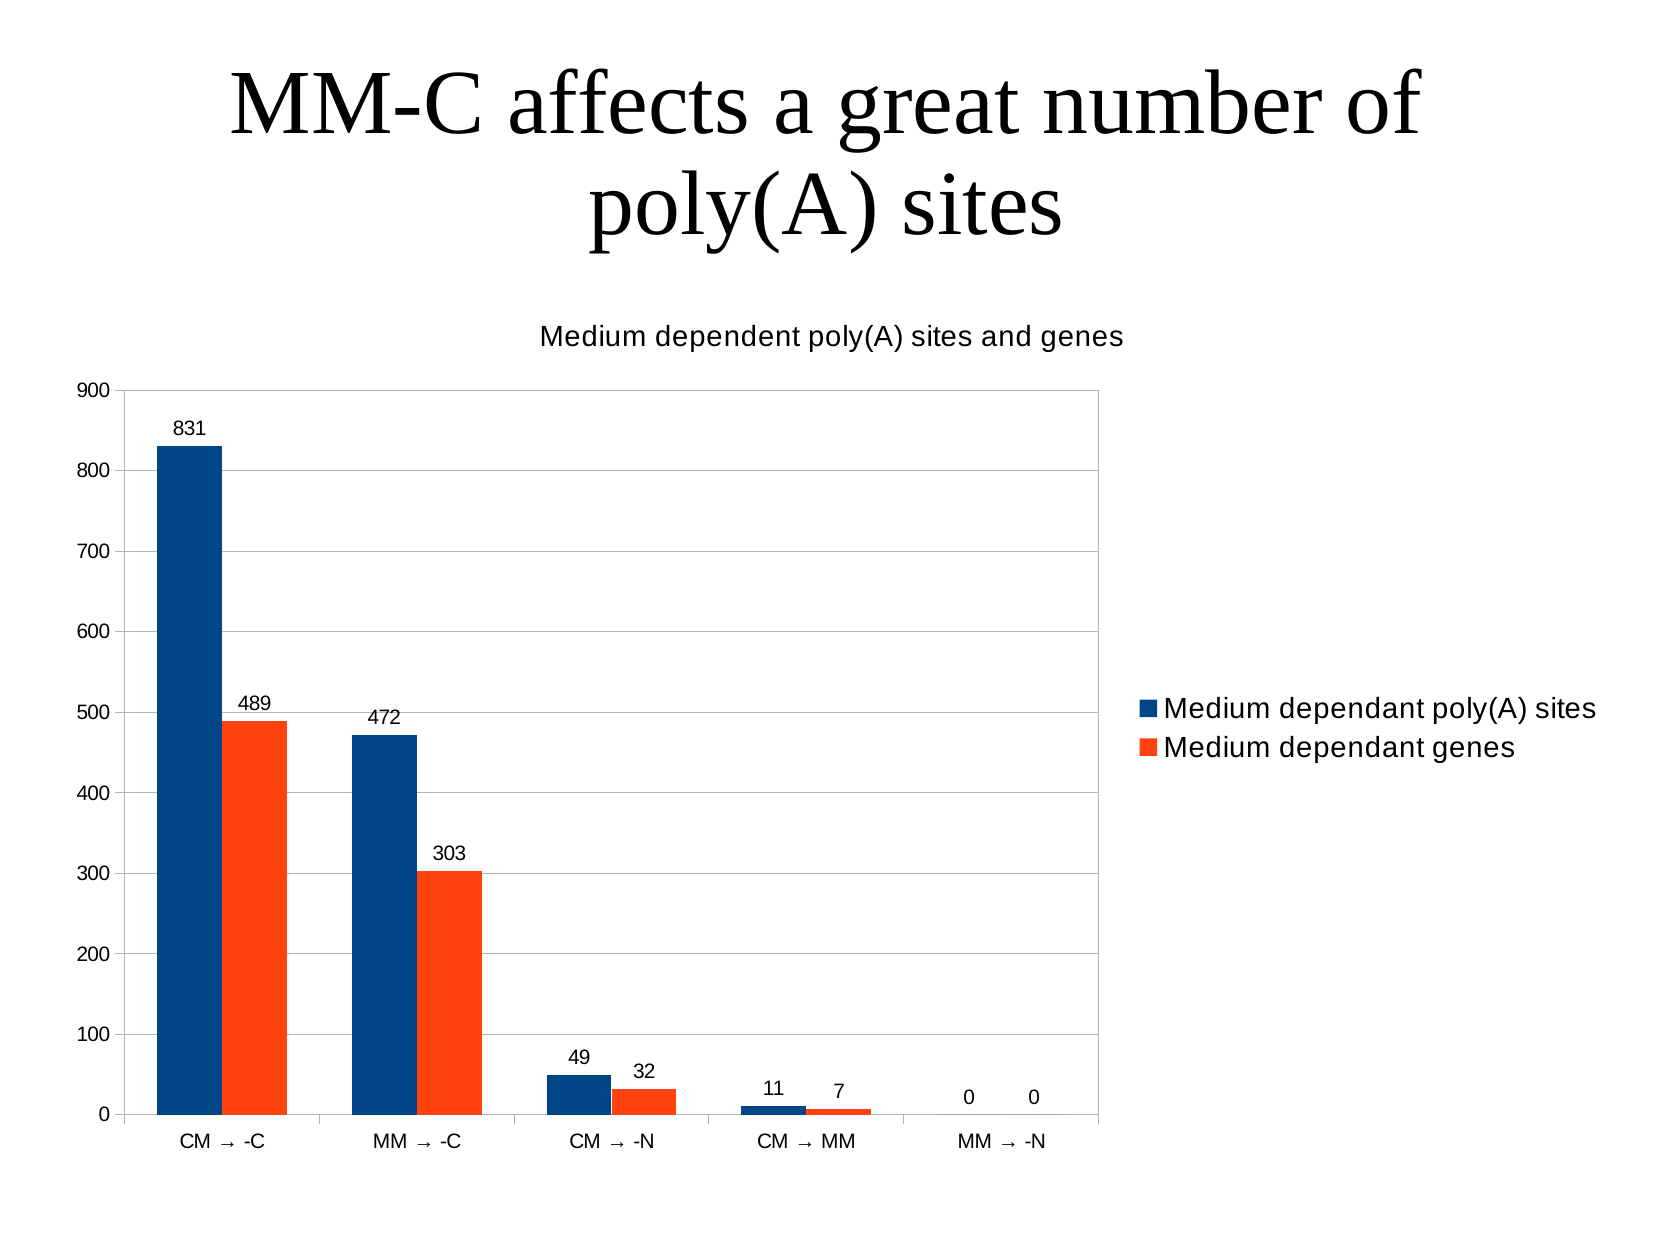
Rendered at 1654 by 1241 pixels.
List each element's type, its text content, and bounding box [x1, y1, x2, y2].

chart [45, 285, 1621, 1171]
title MM-C affects a great number of poly(A) sites [82, 49, 1571, 257]
